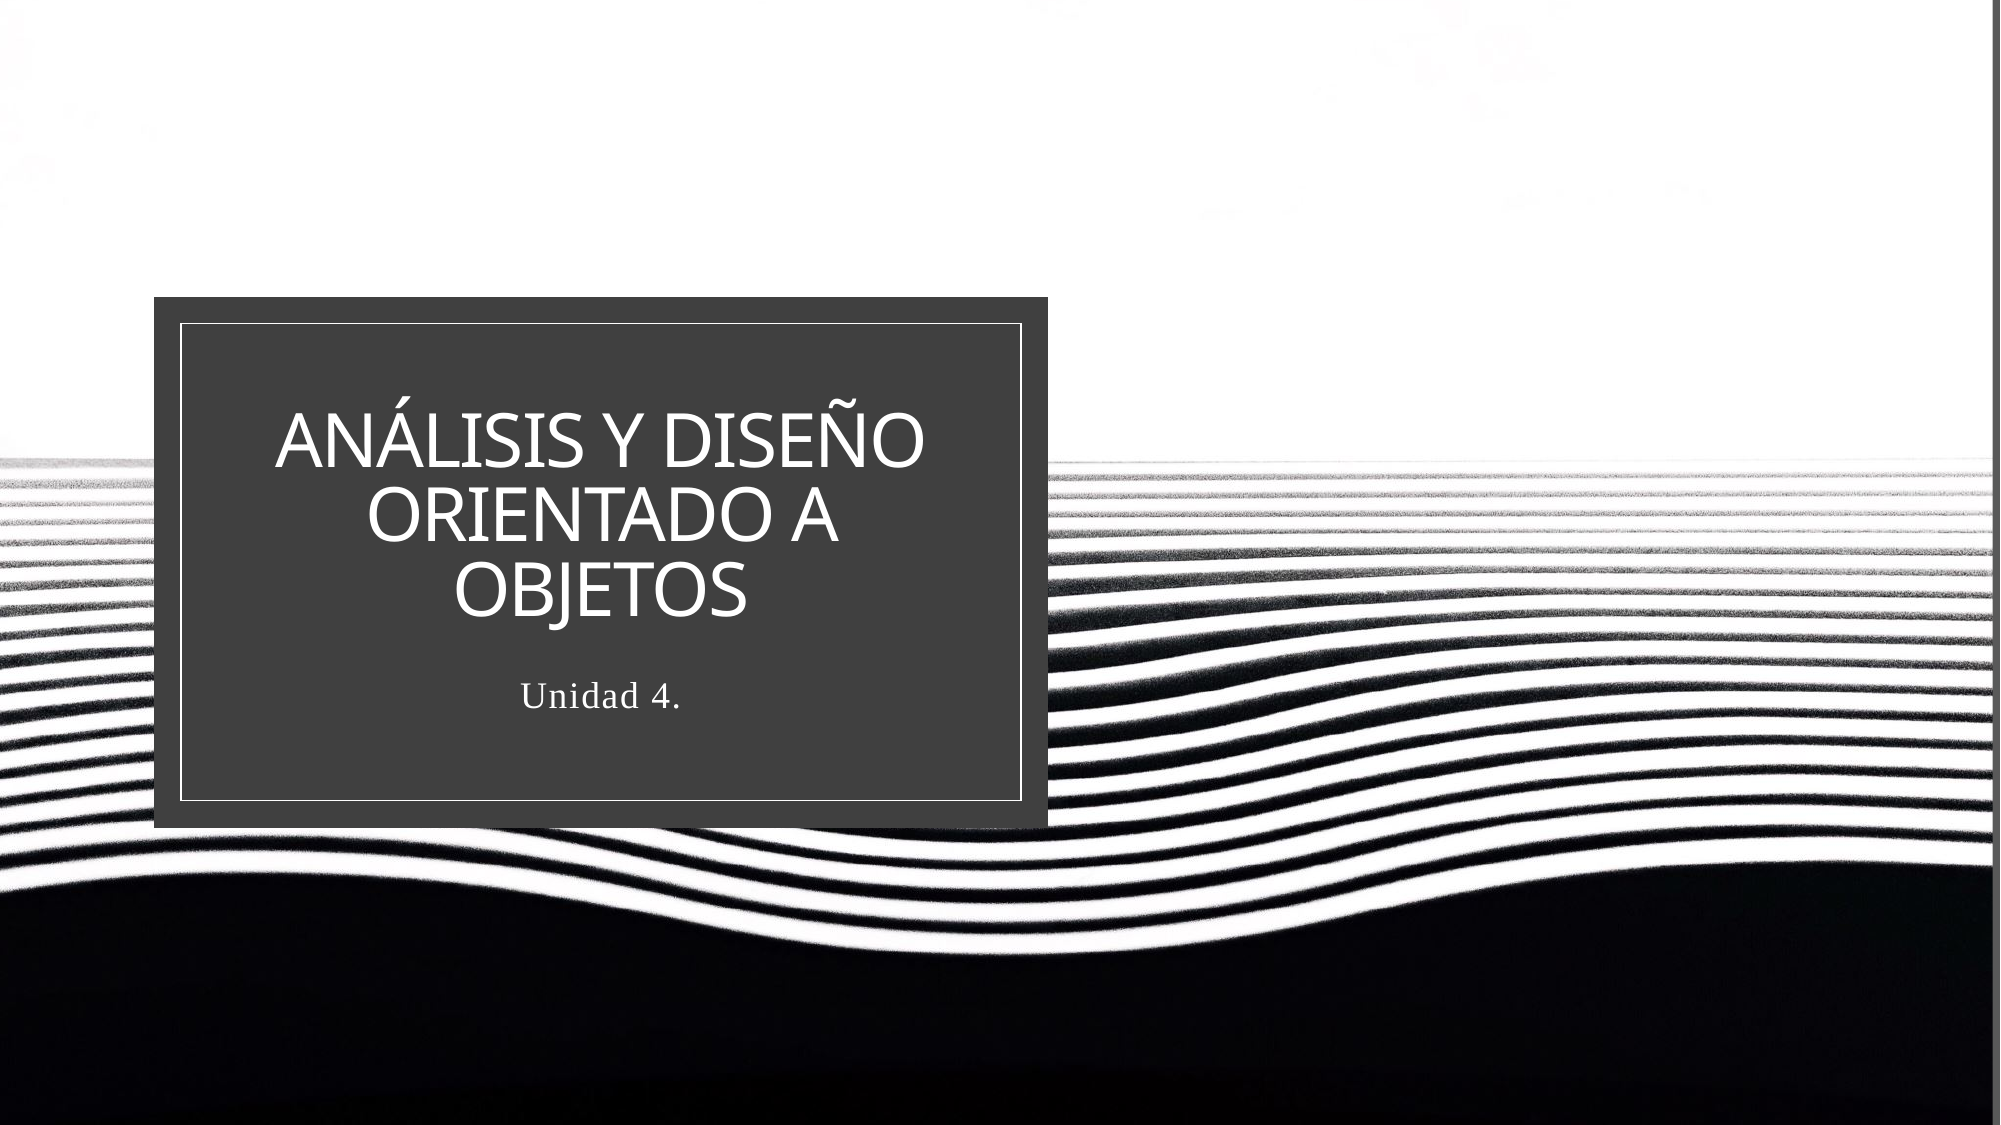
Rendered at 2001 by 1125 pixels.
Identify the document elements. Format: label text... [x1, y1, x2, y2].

text_box [154, 297, 1048, 828]
subtitle Unidad 4. [209, 654, 993, 747]
title Análisis y diseño orientado a objetos [209, 385, 993, 654]
picture [0, 0, 1993, 1125]
